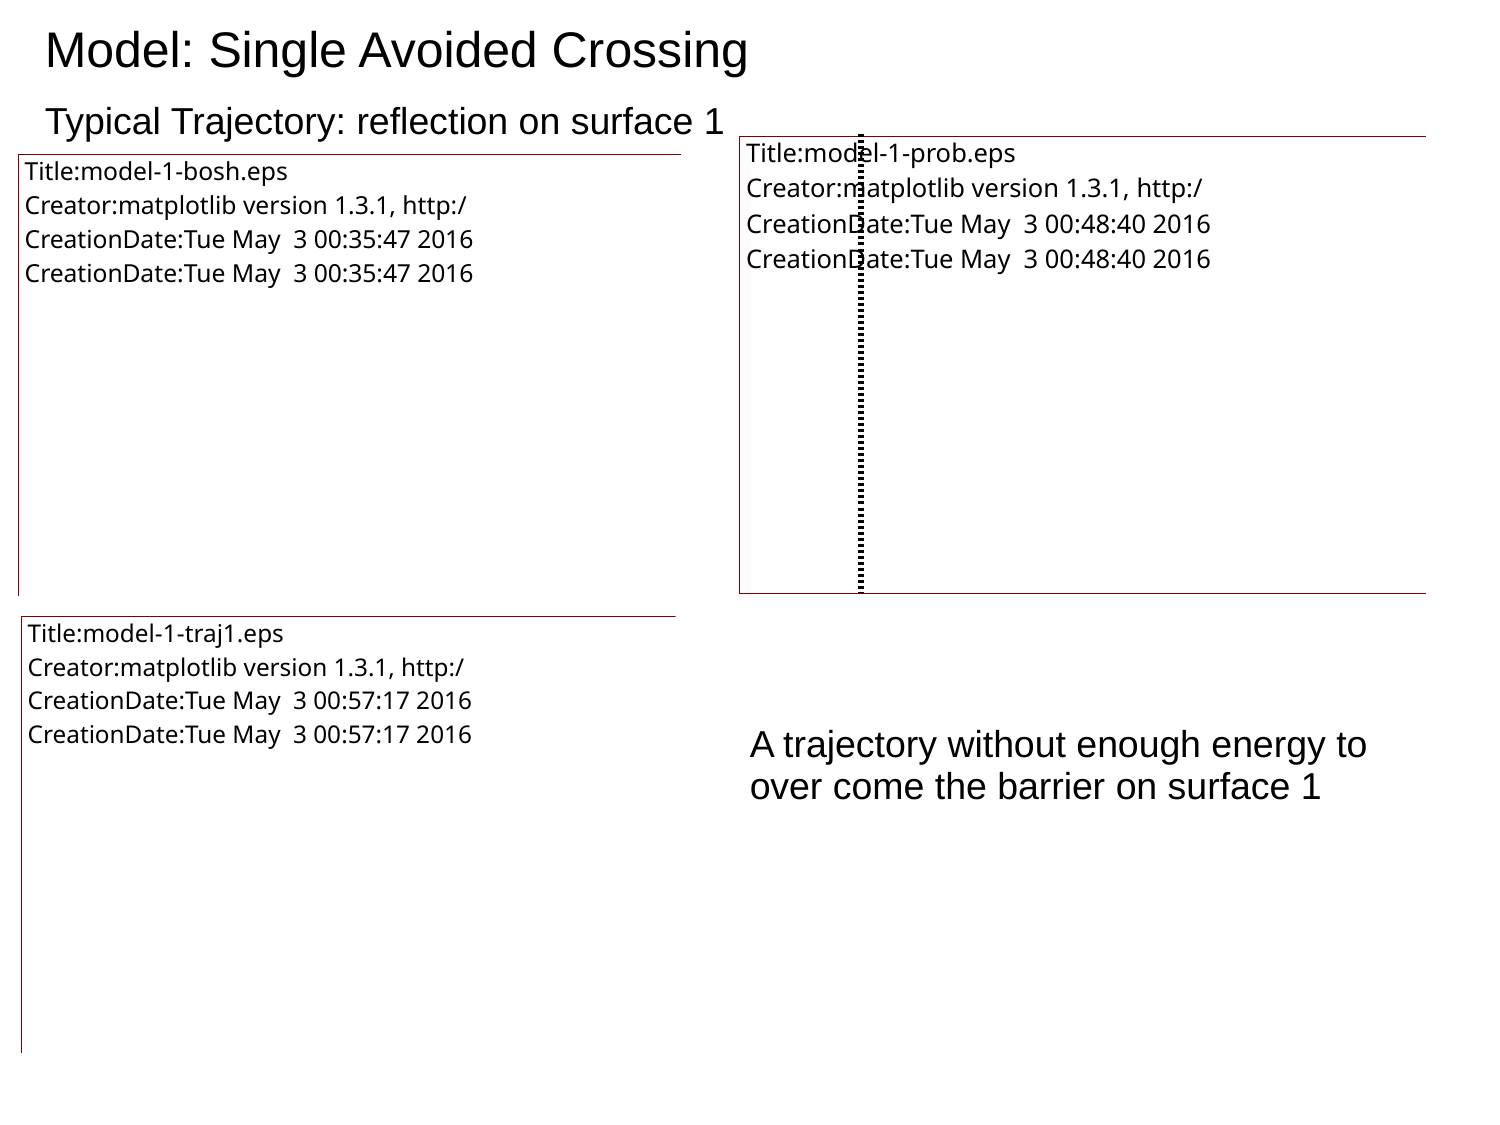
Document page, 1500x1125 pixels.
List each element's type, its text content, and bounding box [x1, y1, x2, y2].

text_box Model: Single Avoided Crossing [30, 15, 1486, 87]
picture [16, 152, 681, 596]
text_box Typical Trajectory: reflection on surface 1 [30, 93, 961, 150]
picture [737, 134, 1426, 594]
text_box A trajectory without enough energy to over come the barrier on surface 1 [735, 716, 1426, 816]
picture [19, 615, 676, 1053]
